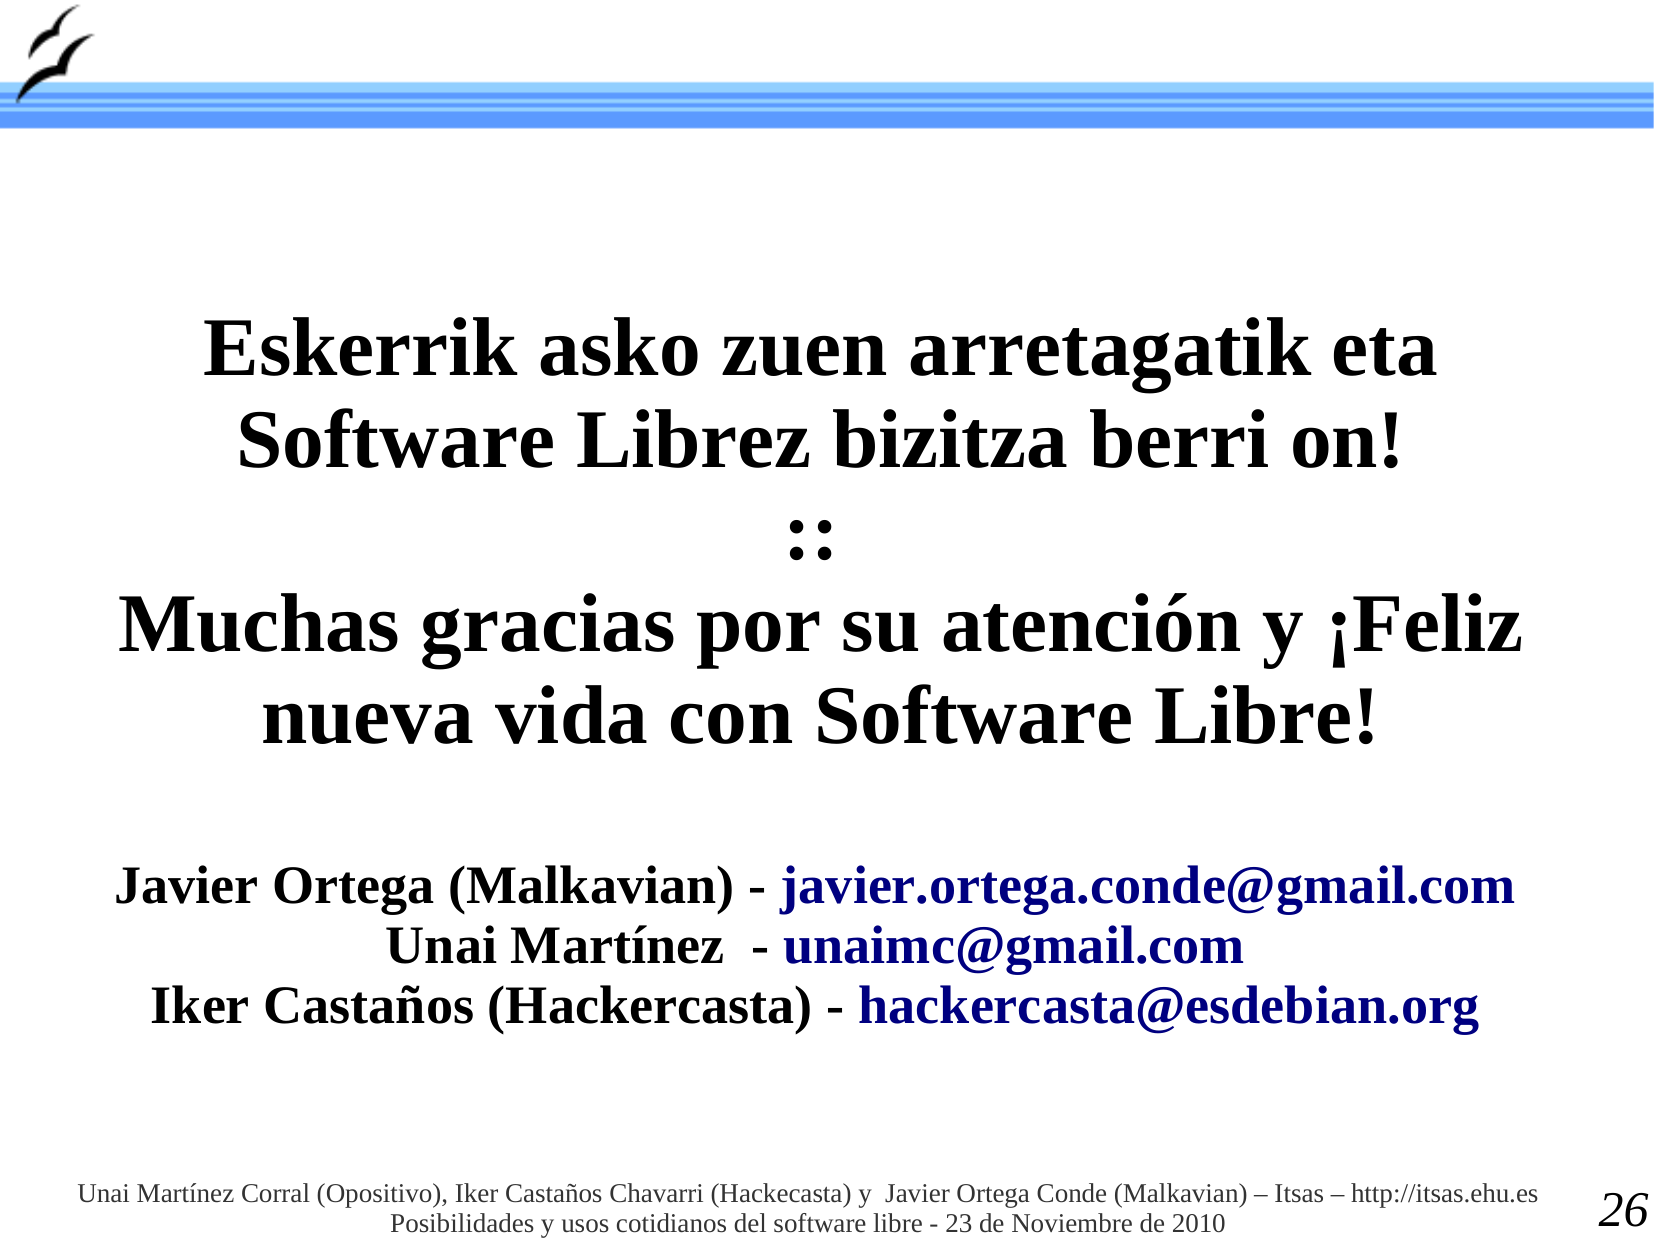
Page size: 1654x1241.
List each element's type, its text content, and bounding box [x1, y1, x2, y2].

text_box Eskerrik asko zuen arretagatik eta Software Librez bizitza berri on! :: Muchas gracias por su atención y ¡Feliz nueva vida con Software Libre! [59, 300, 1584, 821]
text_box Javier Ortega (Malkavian) - javier.ortega.conde@gmail.com Unai Martínez - unaimc@gmail.com Iker Castaños (Hackercasta) - hackercasta@esdebian.org [28, 854, 1603, 1100]
picture [0, 0, 1654, 133]
